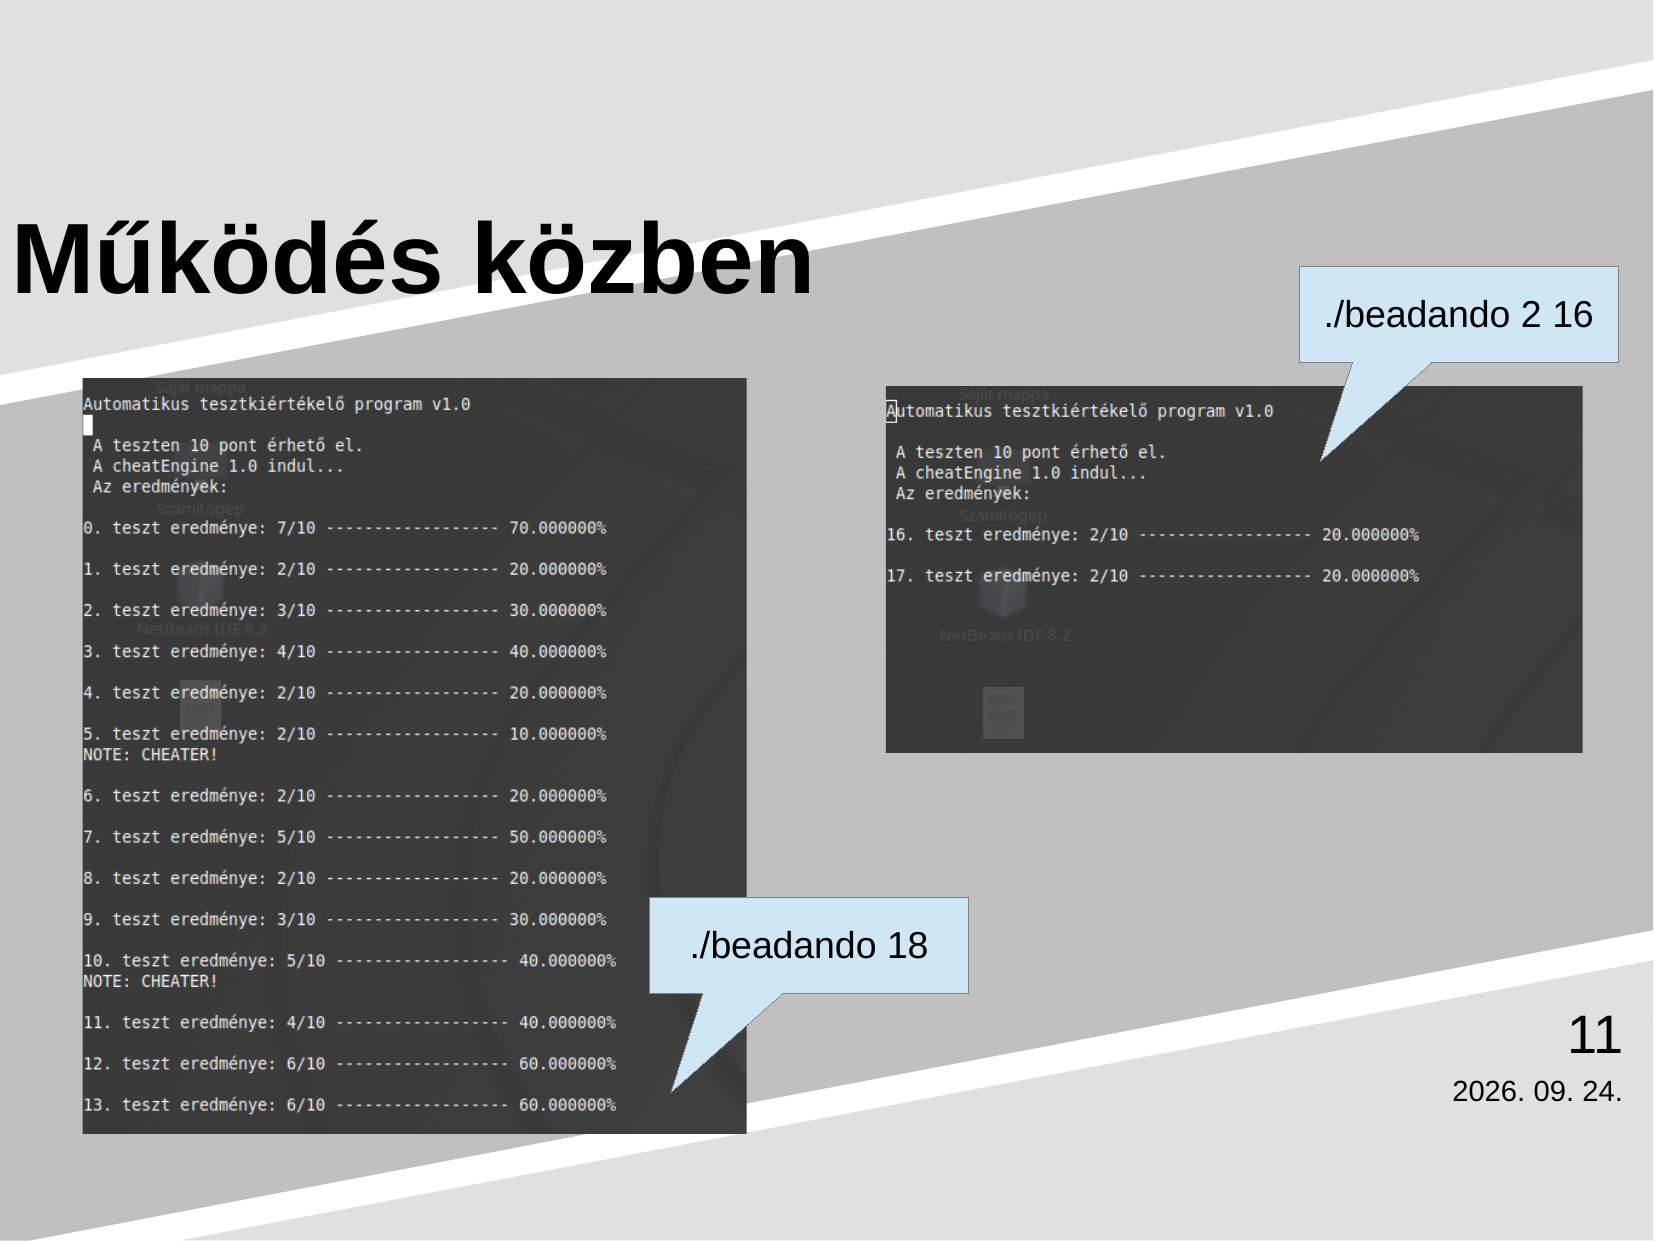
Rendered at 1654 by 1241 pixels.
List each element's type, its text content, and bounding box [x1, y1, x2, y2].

text_box ./beadando 18 [649, 897, 969, 1093]
text_box ./beadando 2 16 [1299, 266, 1619, 462]
title Működés közben [11, 155, 1500, 363]
picture [885, 386, 1583, 753]
picture [82, 378, 747, 1134]
